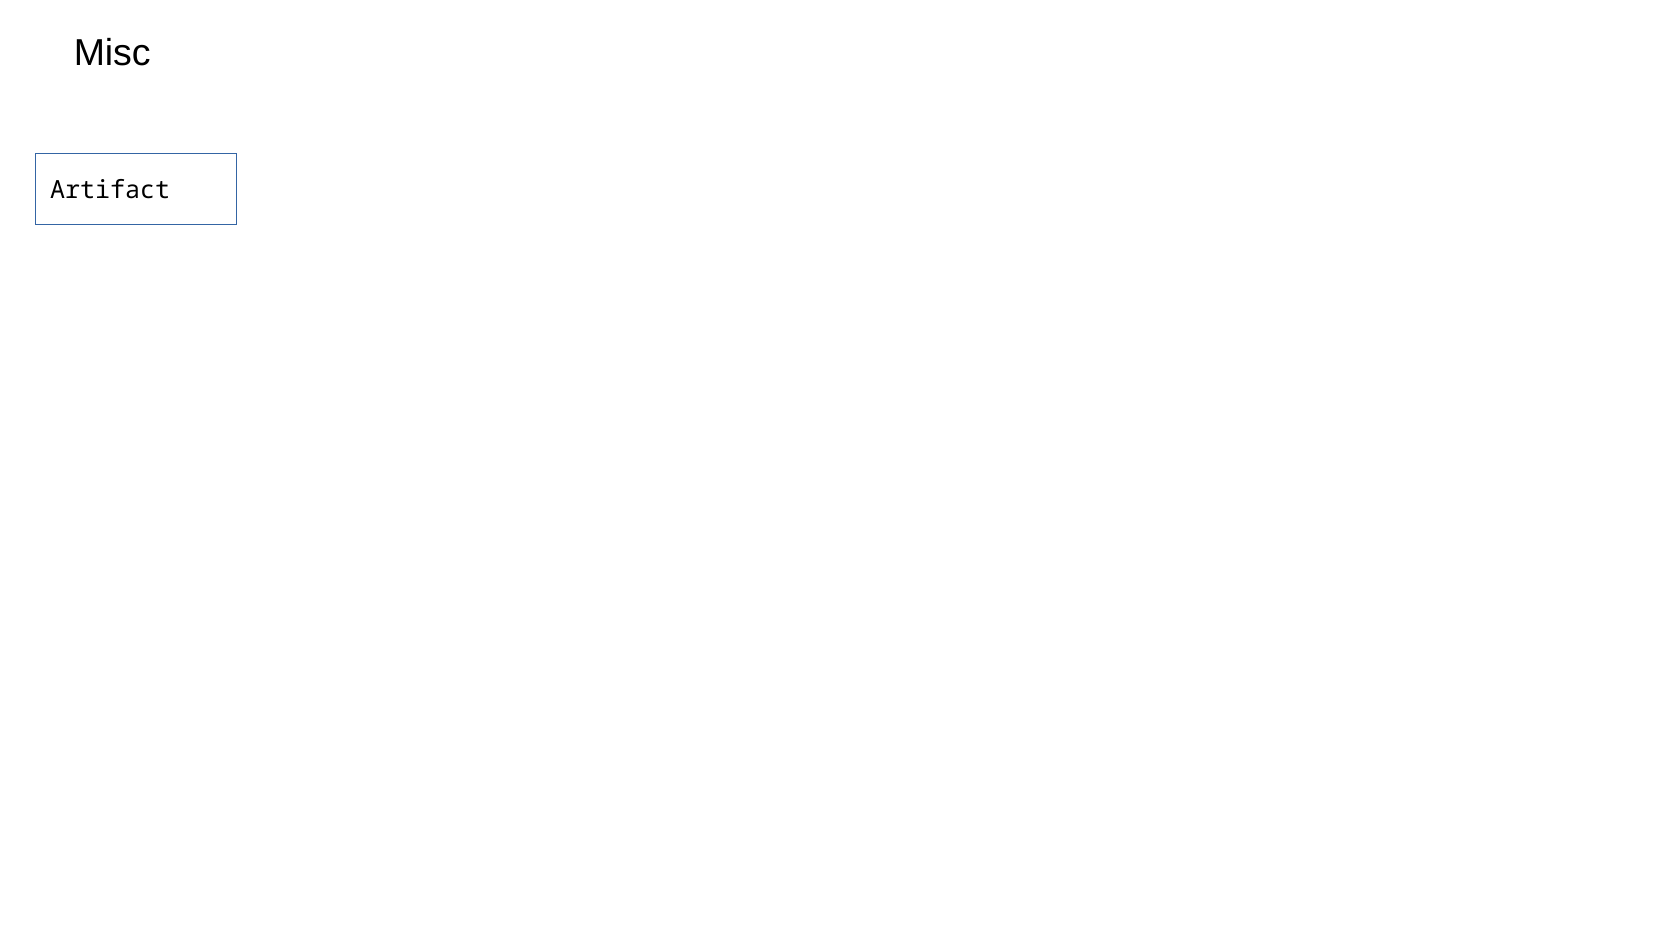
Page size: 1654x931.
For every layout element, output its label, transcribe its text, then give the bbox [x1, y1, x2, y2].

text_box Misc [59, 23, 166, 81]
text_box Artifact [35, 153, 237, 225]
